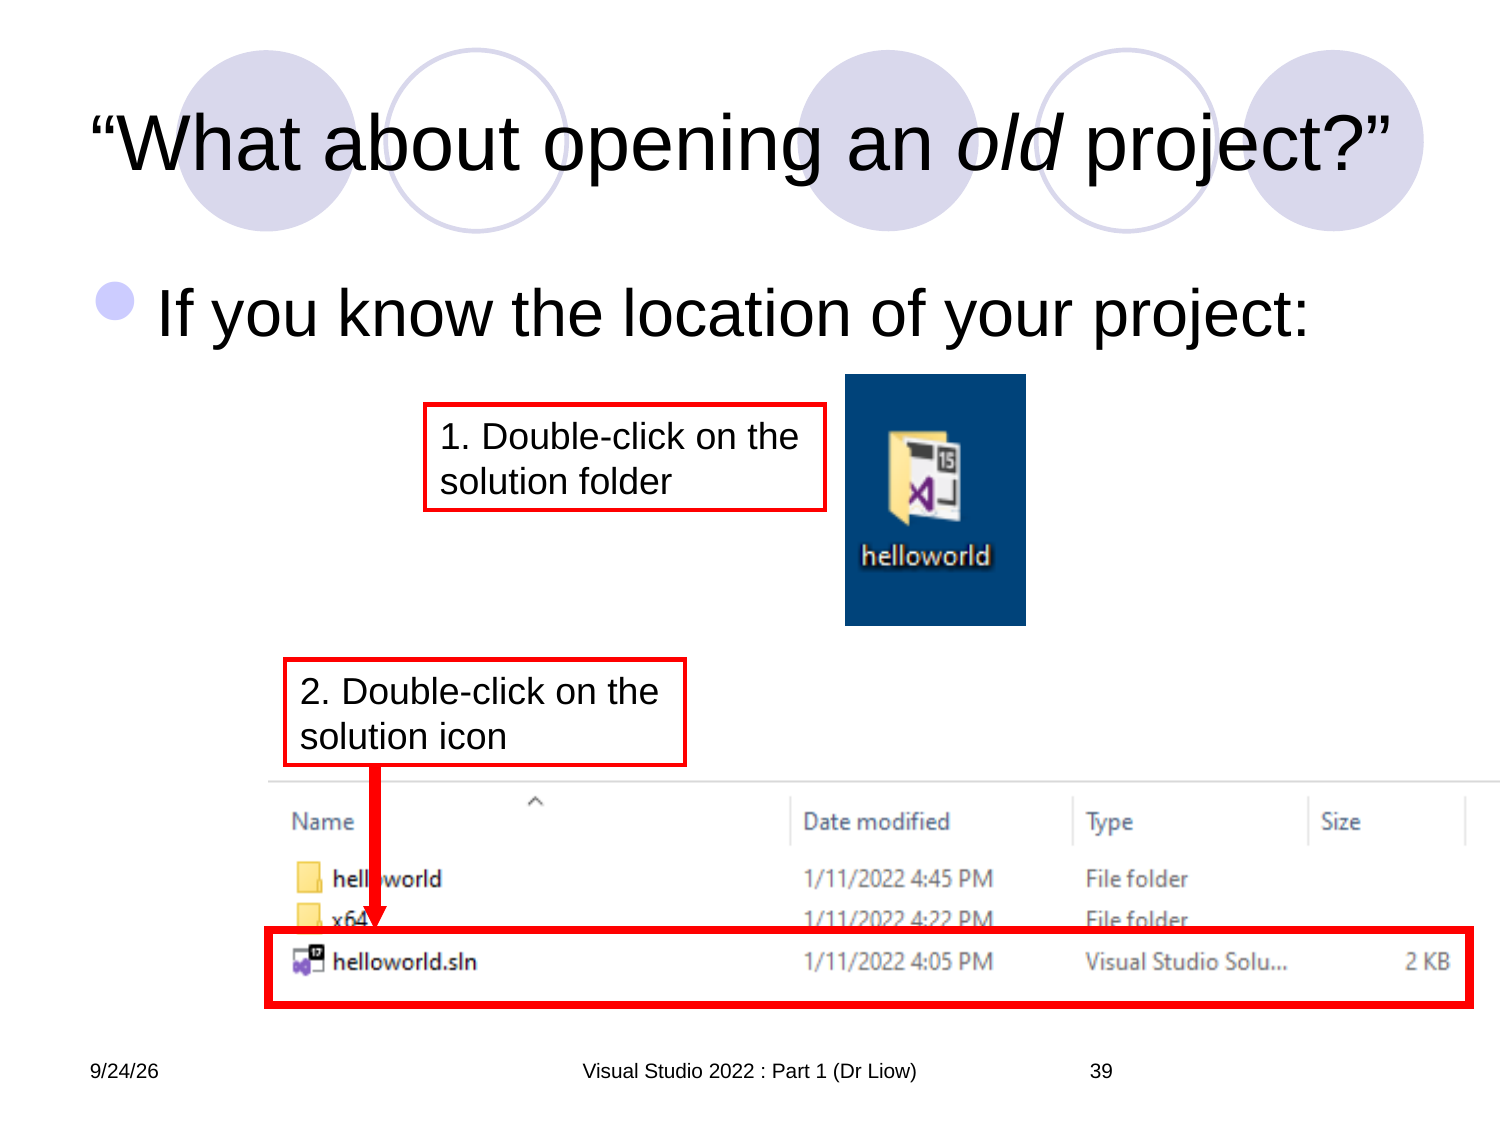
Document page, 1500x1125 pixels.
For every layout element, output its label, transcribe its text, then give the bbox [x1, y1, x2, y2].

text_box Visual Studio 2022 : Part 1 (Dr Liow) [512, 1049, 988, 1101]
picture [273, 934, 1465, 1001]
picture [845, 374, 1026, 626]
text_box 1/11/22 [74, 1049, 426, 1101]
text_box 2. Double-click on the solution icon [285, 659, 686, 766]
picture [378, 779, 1500, 1002]
text_box 1. Double-click on the solution folder [424, 405, 826, 511]
text_box <number> [1074, 1049, 1426, 1101]
list If you know the location of your project: [75, 262, 1426, 405]
picture [268, 779, 372, 926]
title “What about opening an old project?” [75, 45, 1426, 233]
